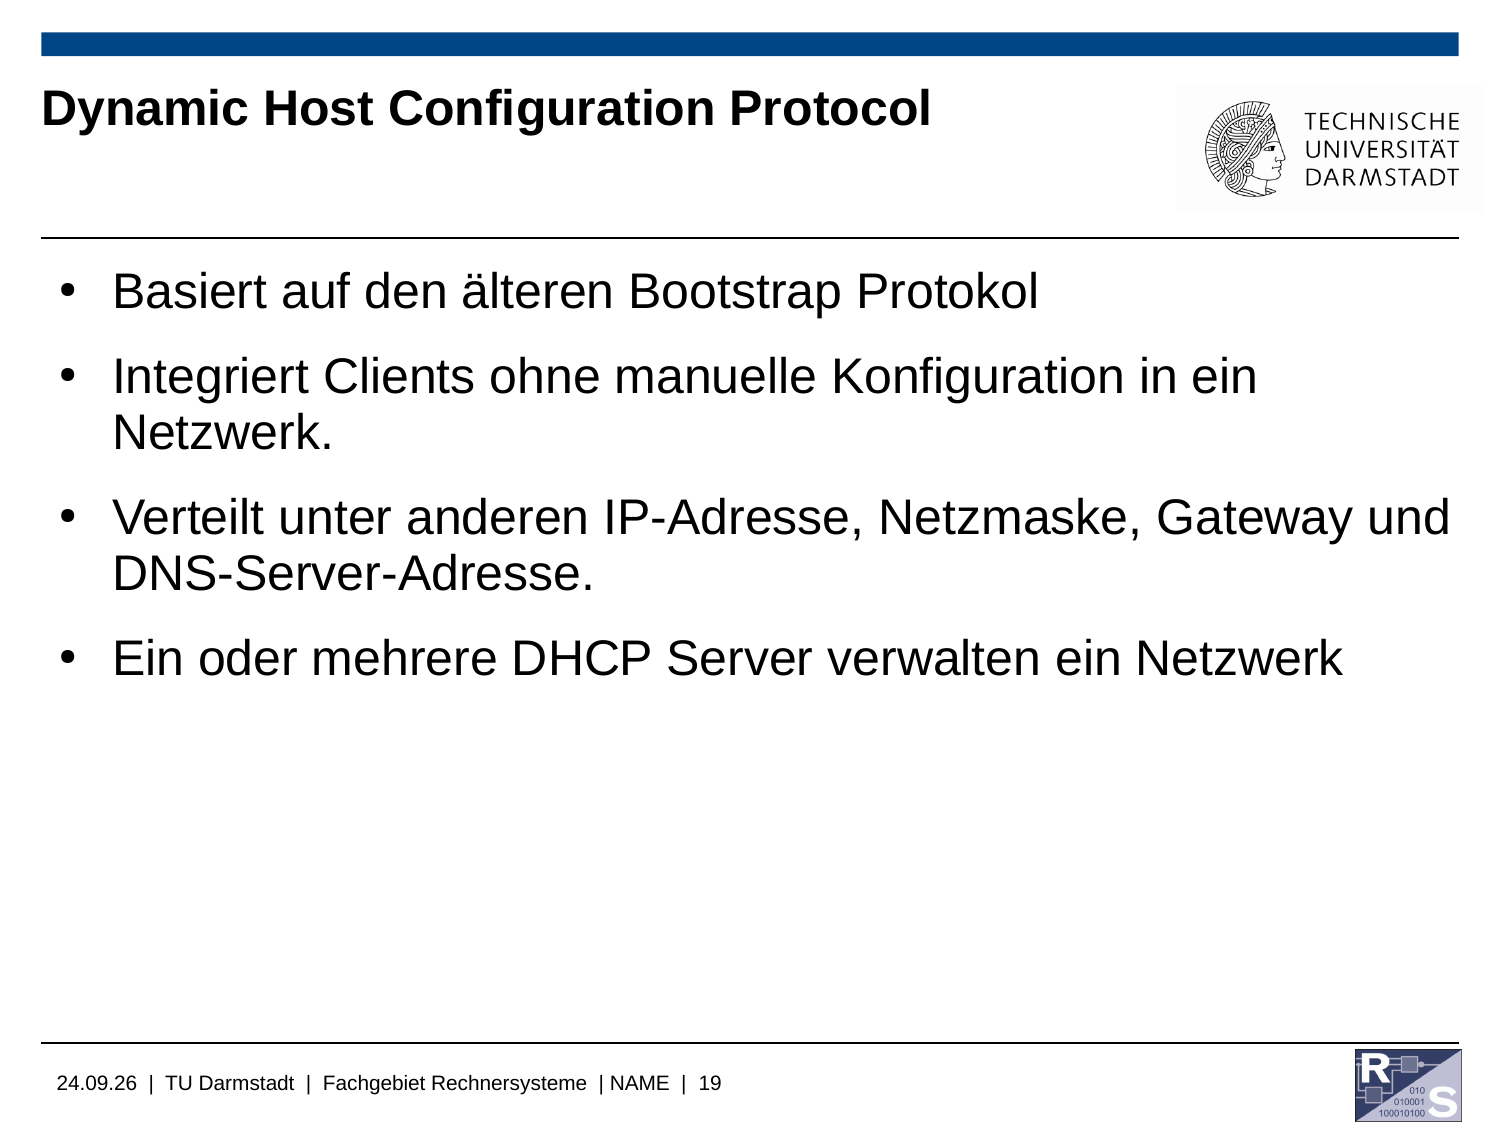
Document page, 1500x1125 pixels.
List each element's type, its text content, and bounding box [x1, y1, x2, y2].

title Dynamic Host Configuration Protocol [41, 32, 1131, 183]
list Basiert auf den älteren Bootstrap Protokol Integriert Clients ohne manuelle Konfiguration in ein Netzwerk. Verteilt unter anderen IP-Adresse, Netzmaske, Gateway und DNS-Server-Adresse. Ein oder mehrere DHCP Server verwalten ein Netzwerk [41, 263, 1455, 1032]
picture [1355, 1049, 1462, 1122]
